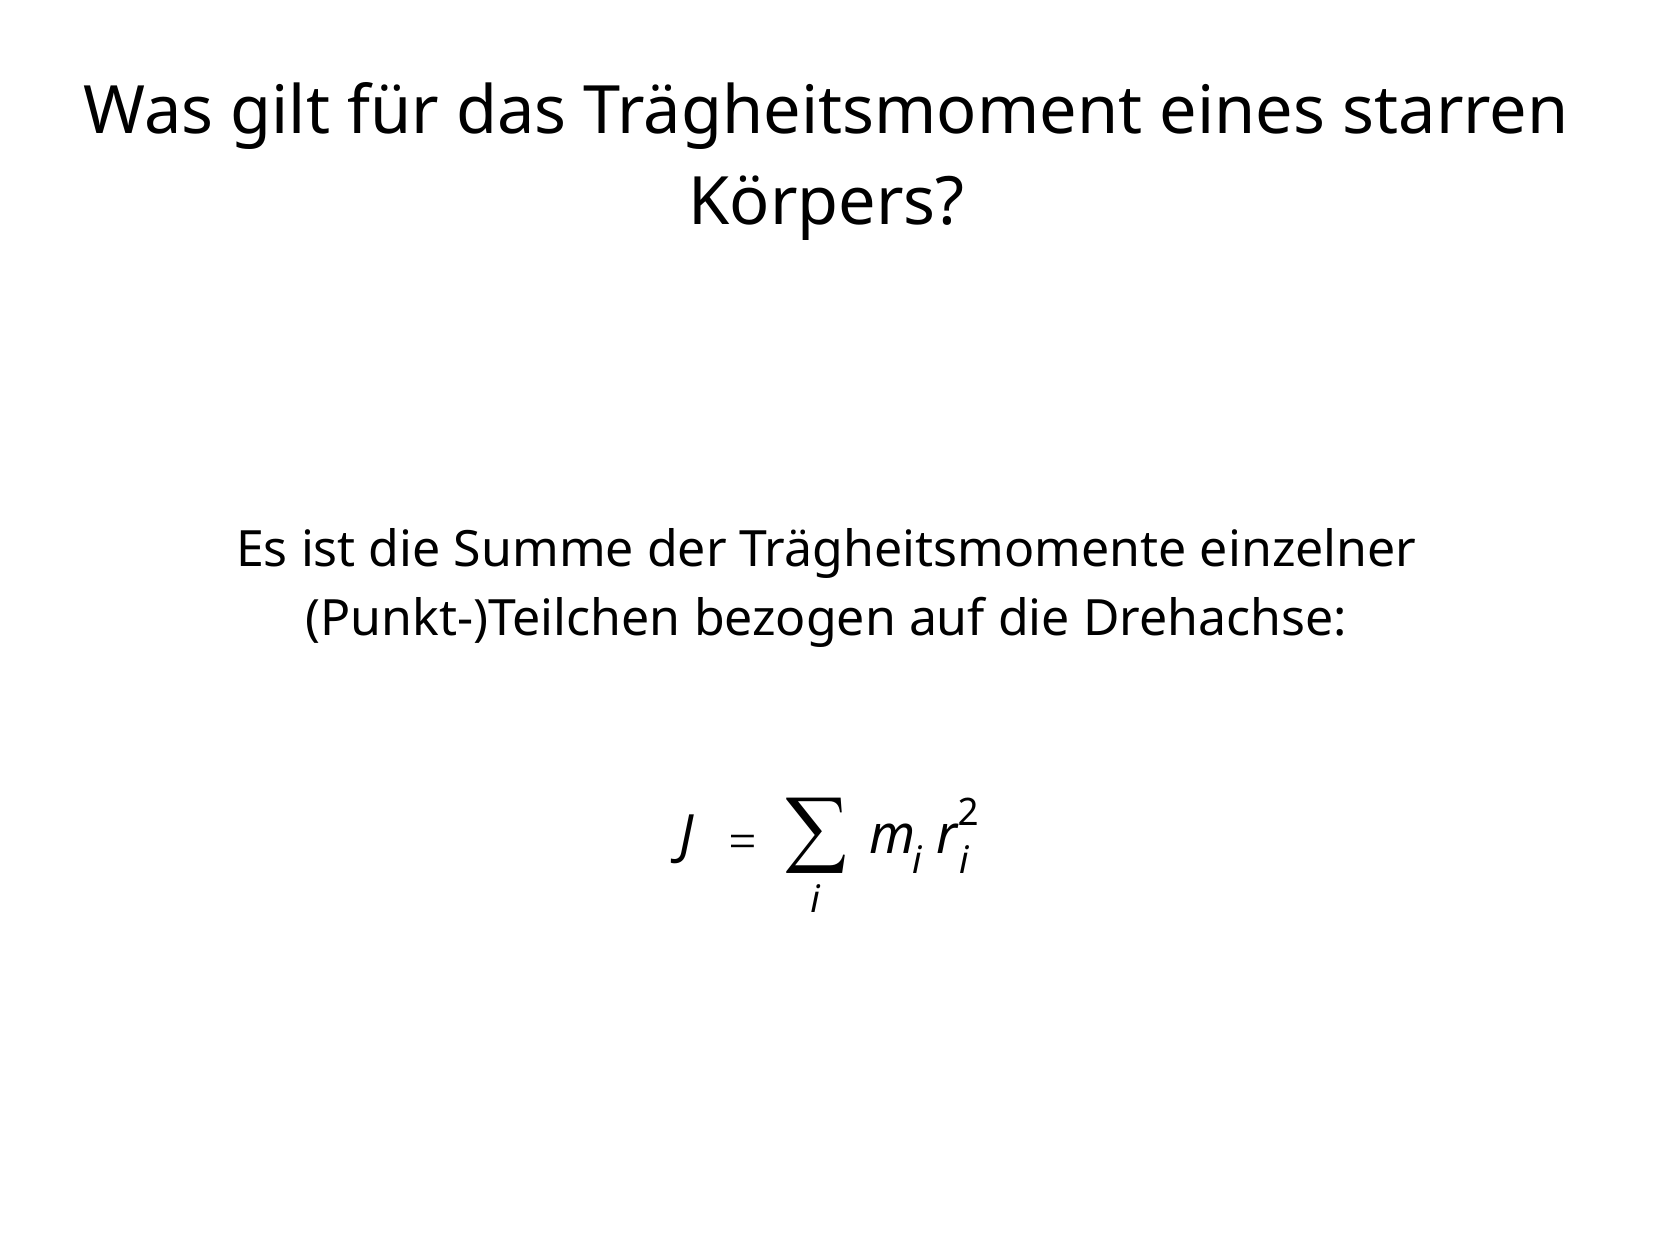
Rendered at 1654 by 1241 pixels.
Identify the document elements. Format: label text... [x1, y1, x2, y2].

subtitle Es ist die Summe der Trägheitsmomente einzelner (Punkt-)Teilchen bezogen auf die Drehachse: [82, 290, 1571, 1010]
title Was gilt für das Trägheitsmoment eines starren Körpers? [82, 49, 1571, 257]
chart [670, 789, 983, 924]
